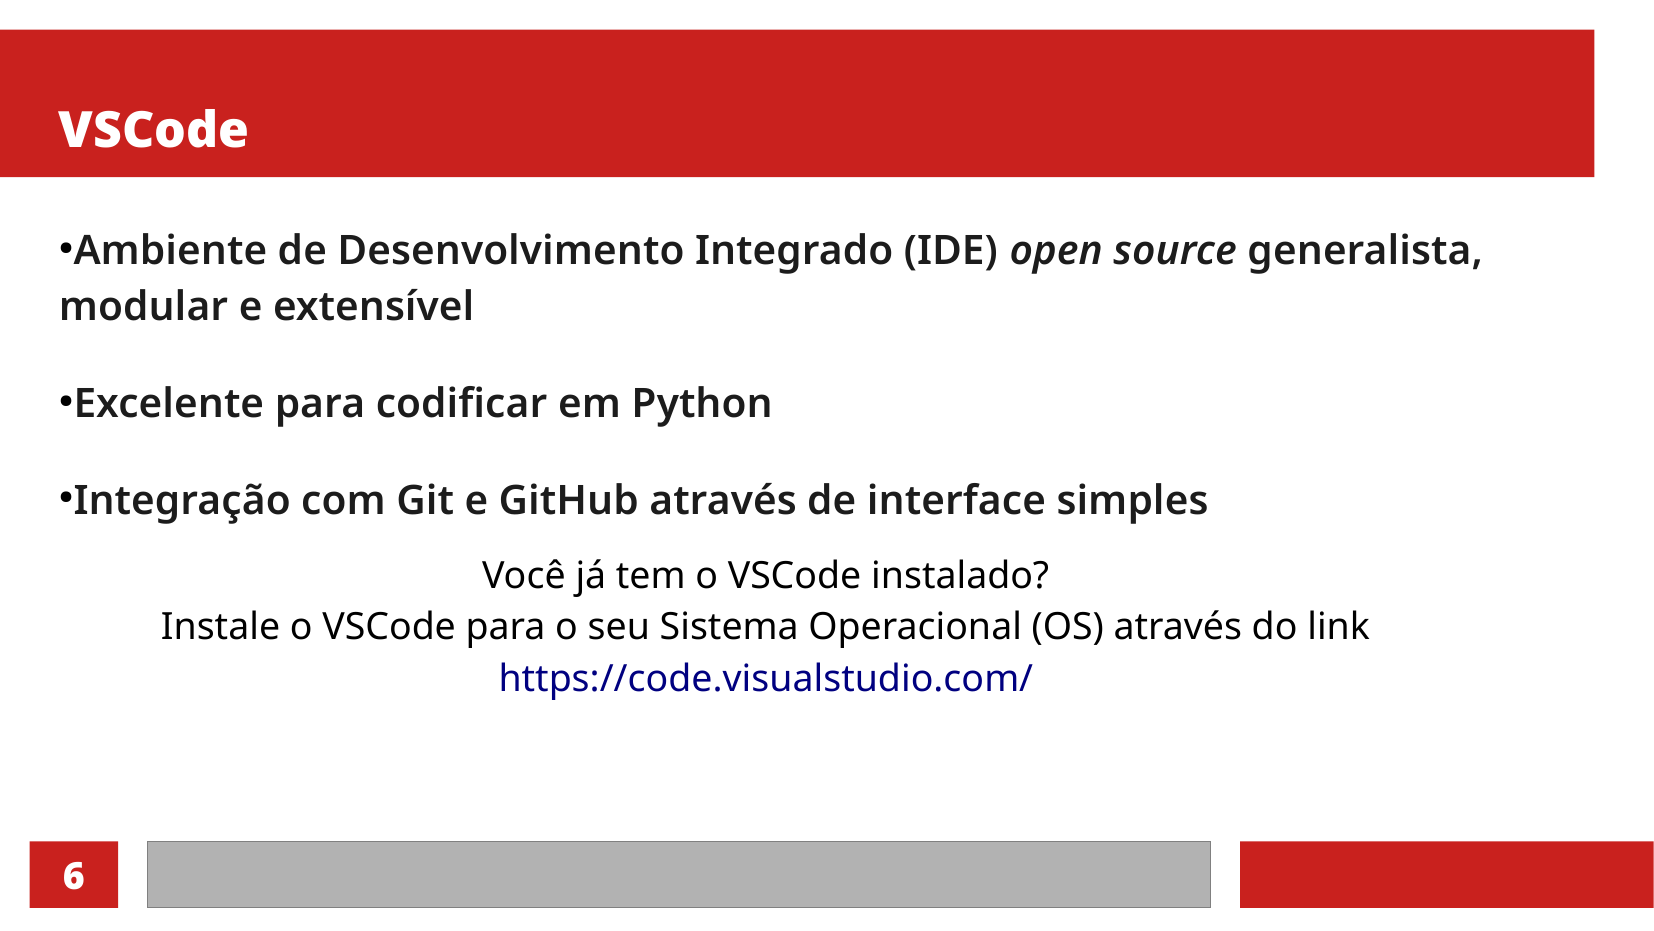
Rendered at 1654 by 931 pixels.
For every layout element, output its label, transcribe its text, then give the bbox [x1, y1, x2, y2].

text_box Você já tem o VSCode instalado? Instale o VSCode para o seu Sistema Operacional (OS) através do link https://code.visualstudio.com/ [146, 541, 1491, 688]
list Ambiente de Desenvolvimento Integrado (IDE) open source generalista, modular e extensível Excelente para codificar em Python Integração com Git e GitHub através de interface simples [59, 221, 1565, 798]
title VSCode [59, 44, 1595, 163]
